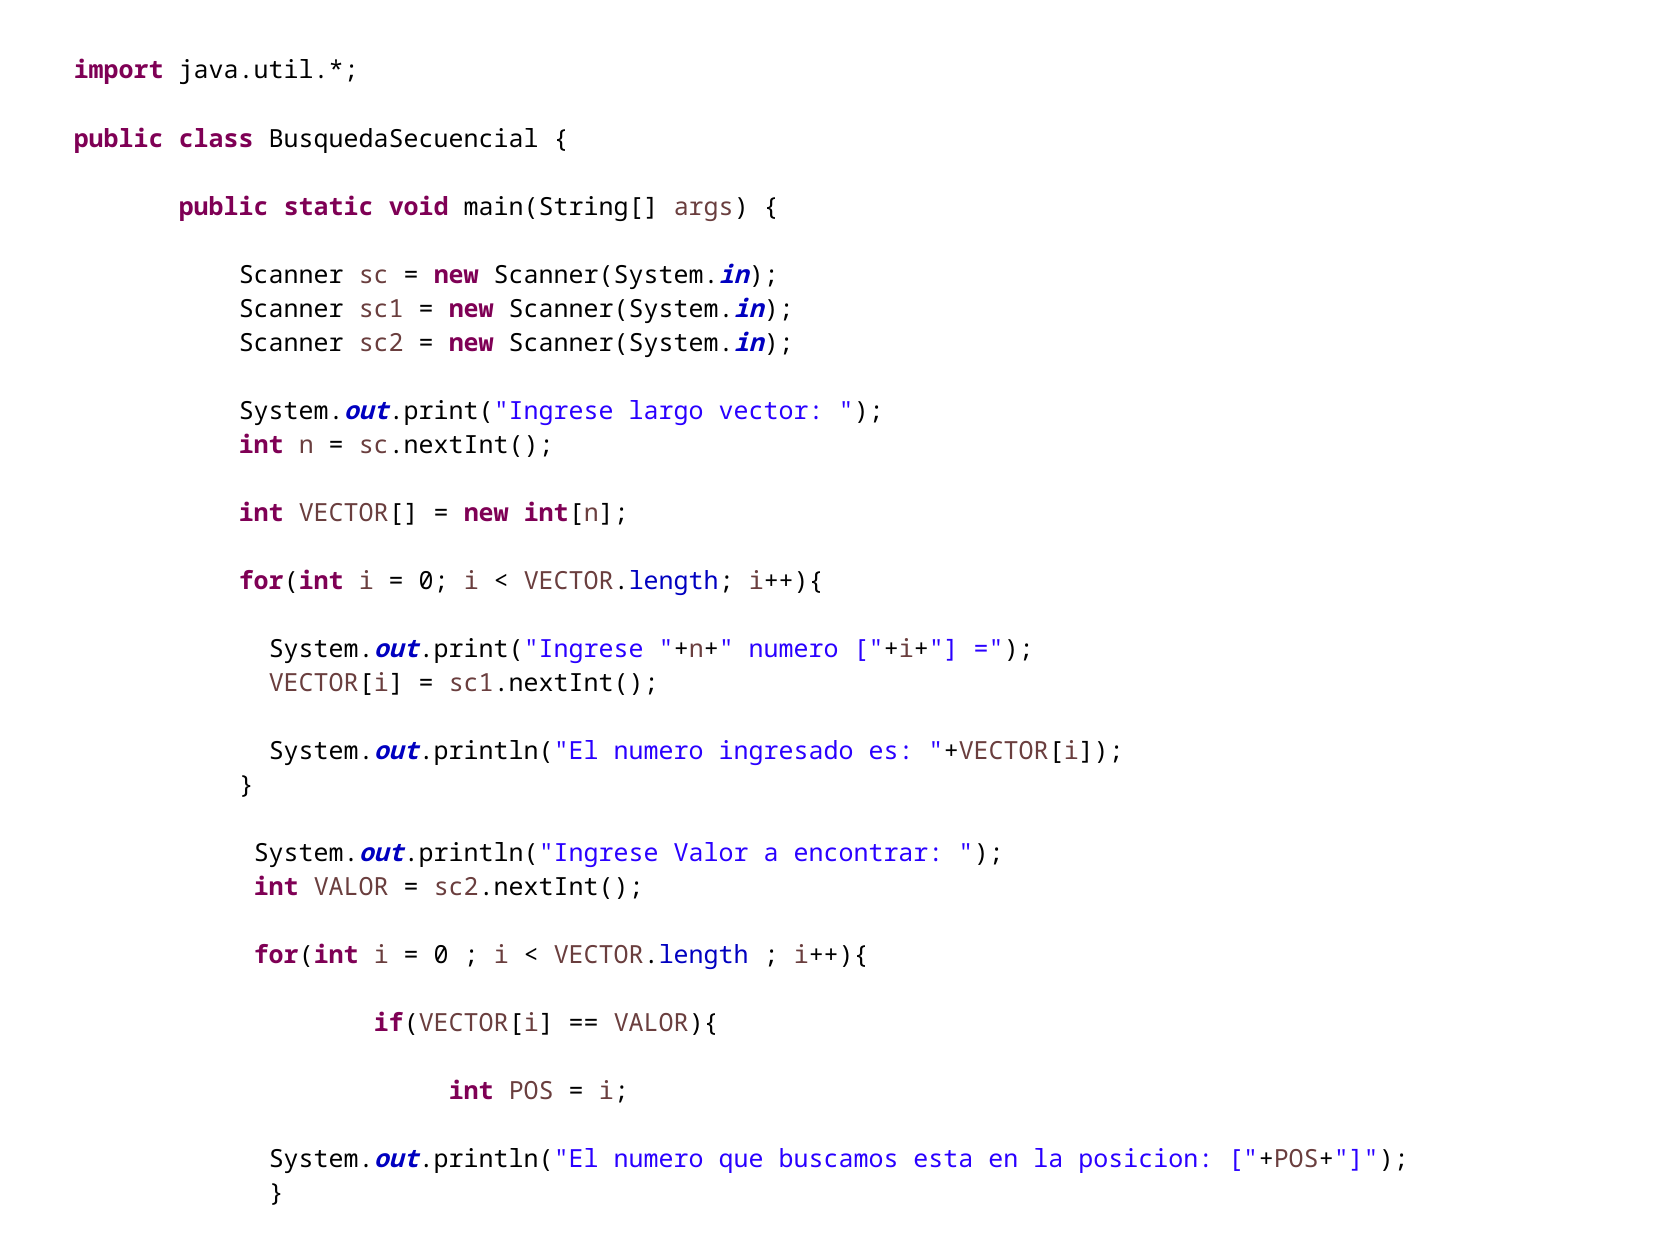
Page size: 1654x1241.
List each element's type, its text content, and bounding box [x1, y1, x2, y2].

text_box import java.util.*; public class BusquedaSecuencial { public static void main(String[] args) { Scanner sc = new Scanner(System.in); Scanner sc1 = new Scanner(System.in); Scanner sc2 = new Scanner(System.in); System.out.print("Ingrese largo vector: "); int n = sc.nextInt(); int VECTOR[] = new int[n]; for(int i = 0; i < VECTOR.length; i++){ System.out.print("Ingrese "+n+" numero ["+i+"] ="); VECTOR[i] = sc1.nextInt(); System.out.println("El numero ingresado es: "+VECTOR[i]); } System.out.println("Ingrese Valor a encontrar: "); int VALOR = sc2.nextInt(); for(int i = 0 ; i < VECTOR.length ; i++){ if(VECTOR[i] == VALOR){ int POS = i; System.out.println("El numero que buscamos esta en la posicion: ["+POS+"]"); } } } } [59, 10, 1625, 1225]
